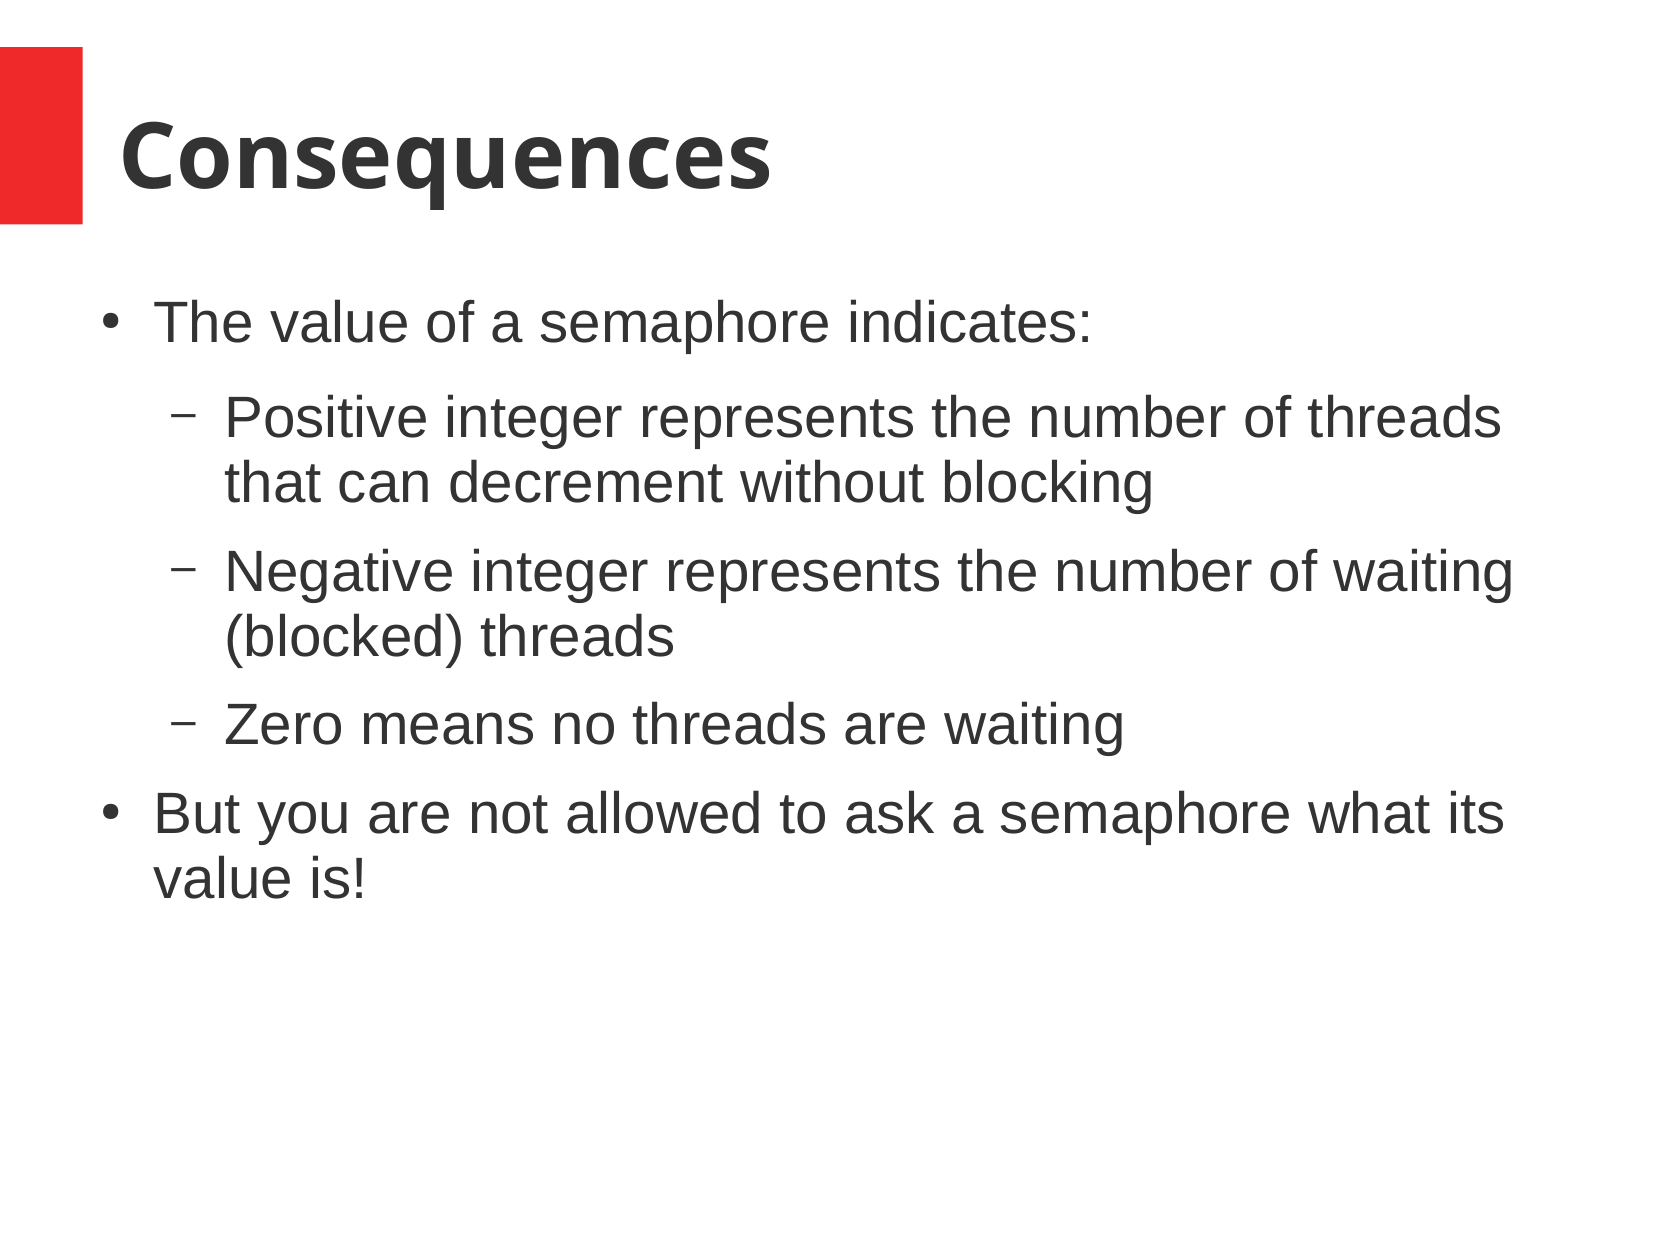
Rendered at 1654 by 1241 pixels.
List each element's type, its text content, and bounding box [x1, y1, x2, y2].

title Consequences [118, 49, 1571, 257]
list The value of a semaphore indicates: Positive integer represents the number of threads that can decrement without blocking Negative integer represents the number of waiting (blocked) threads Zero means no threads are waiting But you are not allowed to ask a semaphore what its value is! [82, 290, 1571, 1010]
